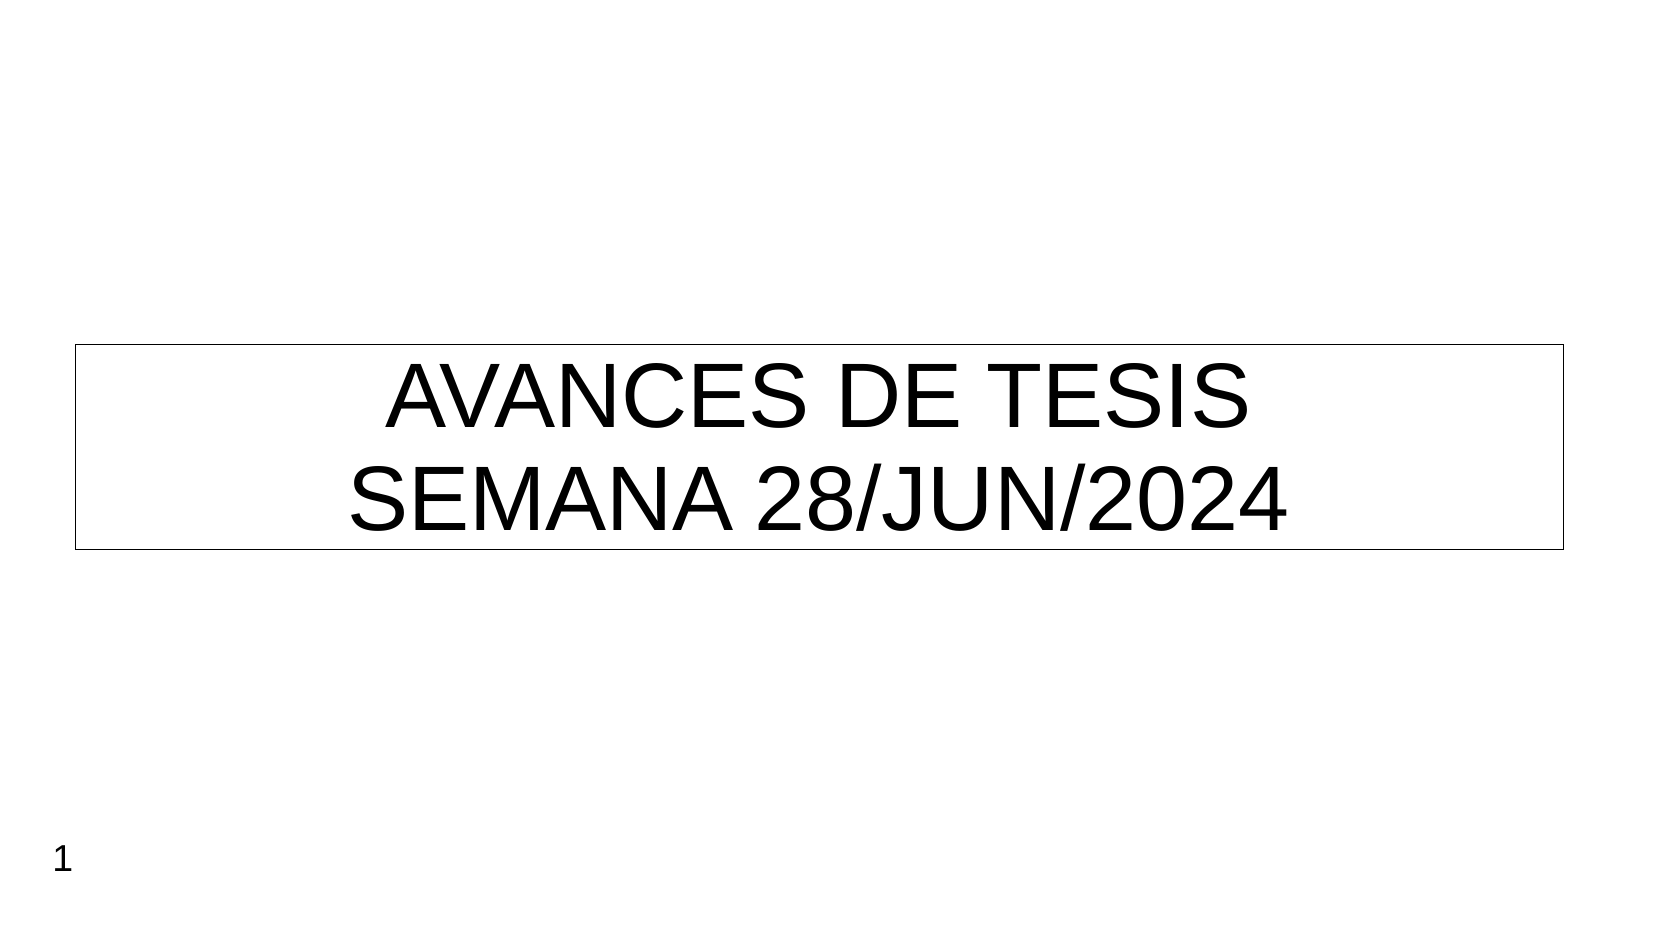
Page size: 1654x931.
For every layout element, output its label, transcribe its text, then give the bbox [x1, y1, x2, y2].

title AVANCES DE TESIS SEMANA 28/JUN/2024 [75, 344, 1564, 550]
text_box <number> [37, 829, 667, 901]
